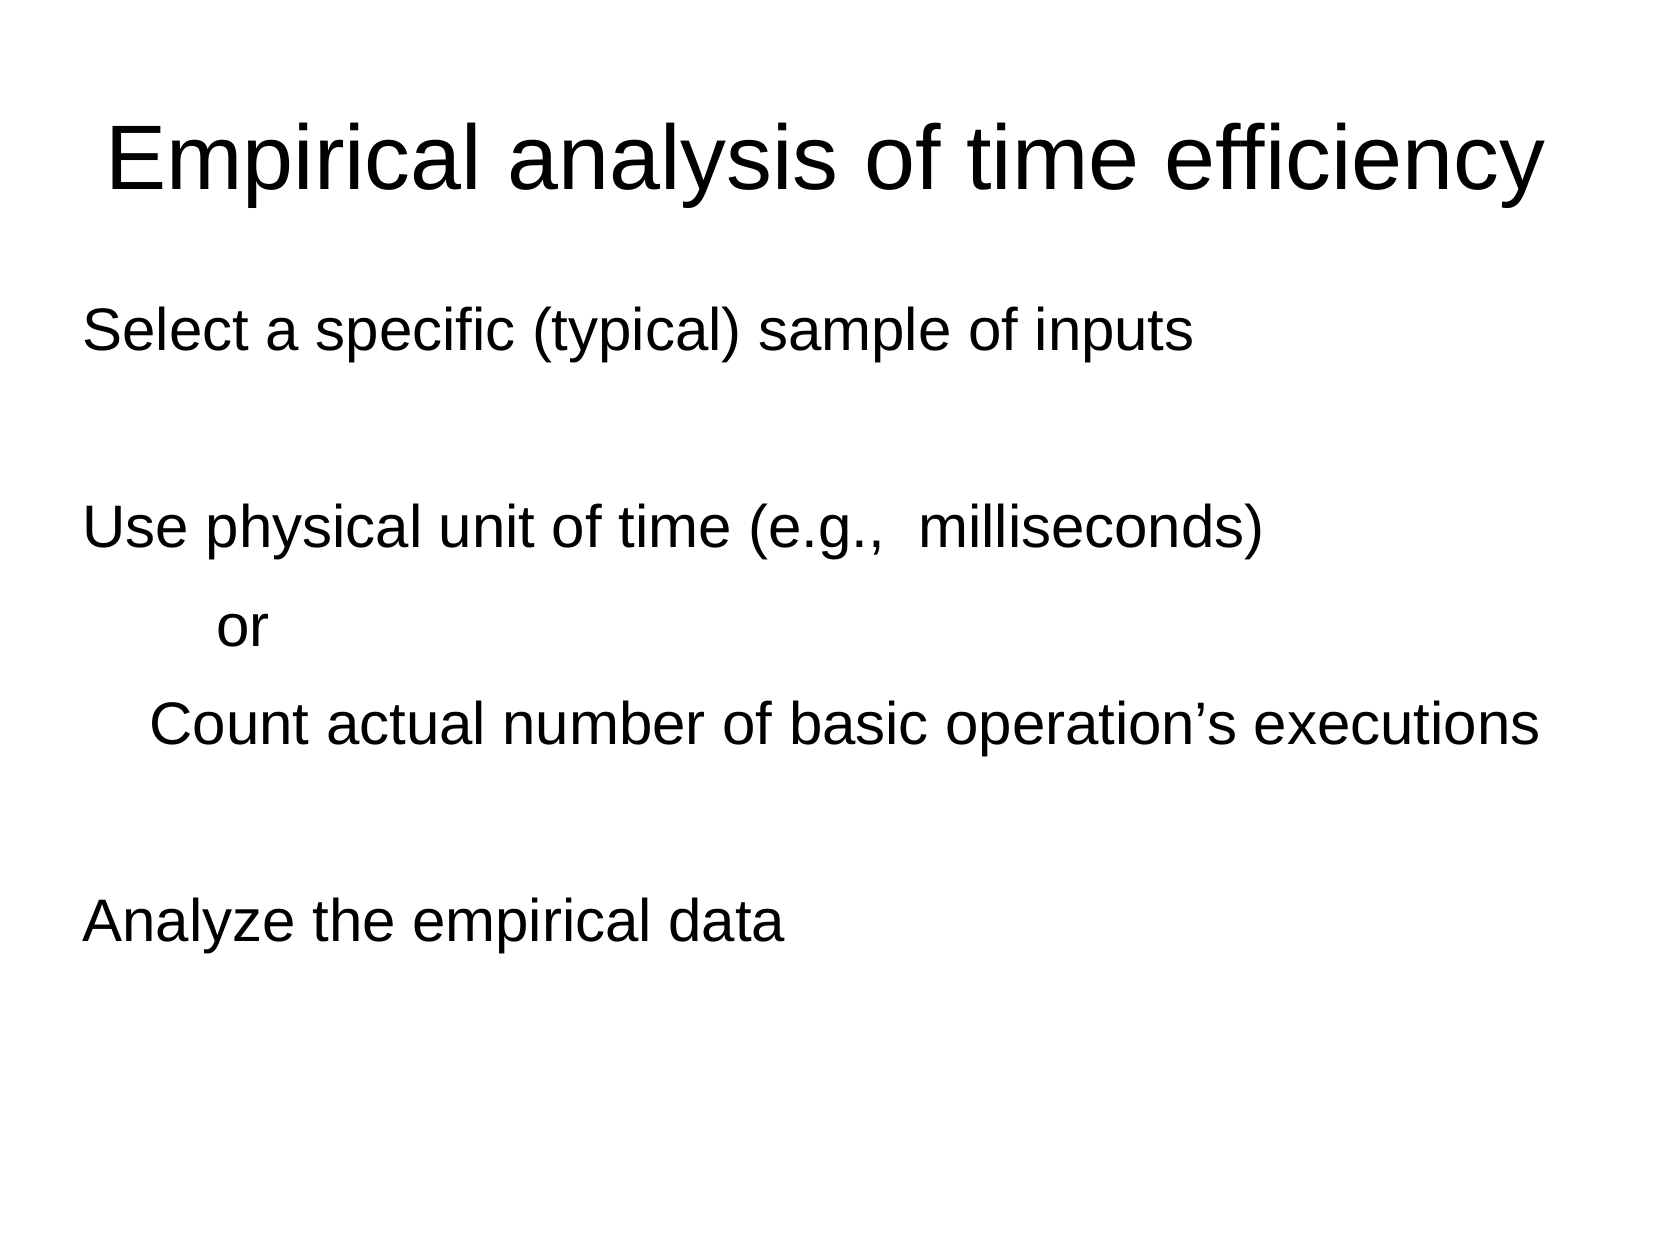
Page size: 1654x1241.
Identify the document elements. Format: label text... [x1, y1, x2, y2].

list Select a specific (typical) sample of inputs Use physical unit of time (e.g., milliseconds) or Count actual number of basic operation’s executions Analyze the empirical data [82, 290, 1571, 1010]
title Empirical analysis of time efficiency [82, 49, 1571, 257]
